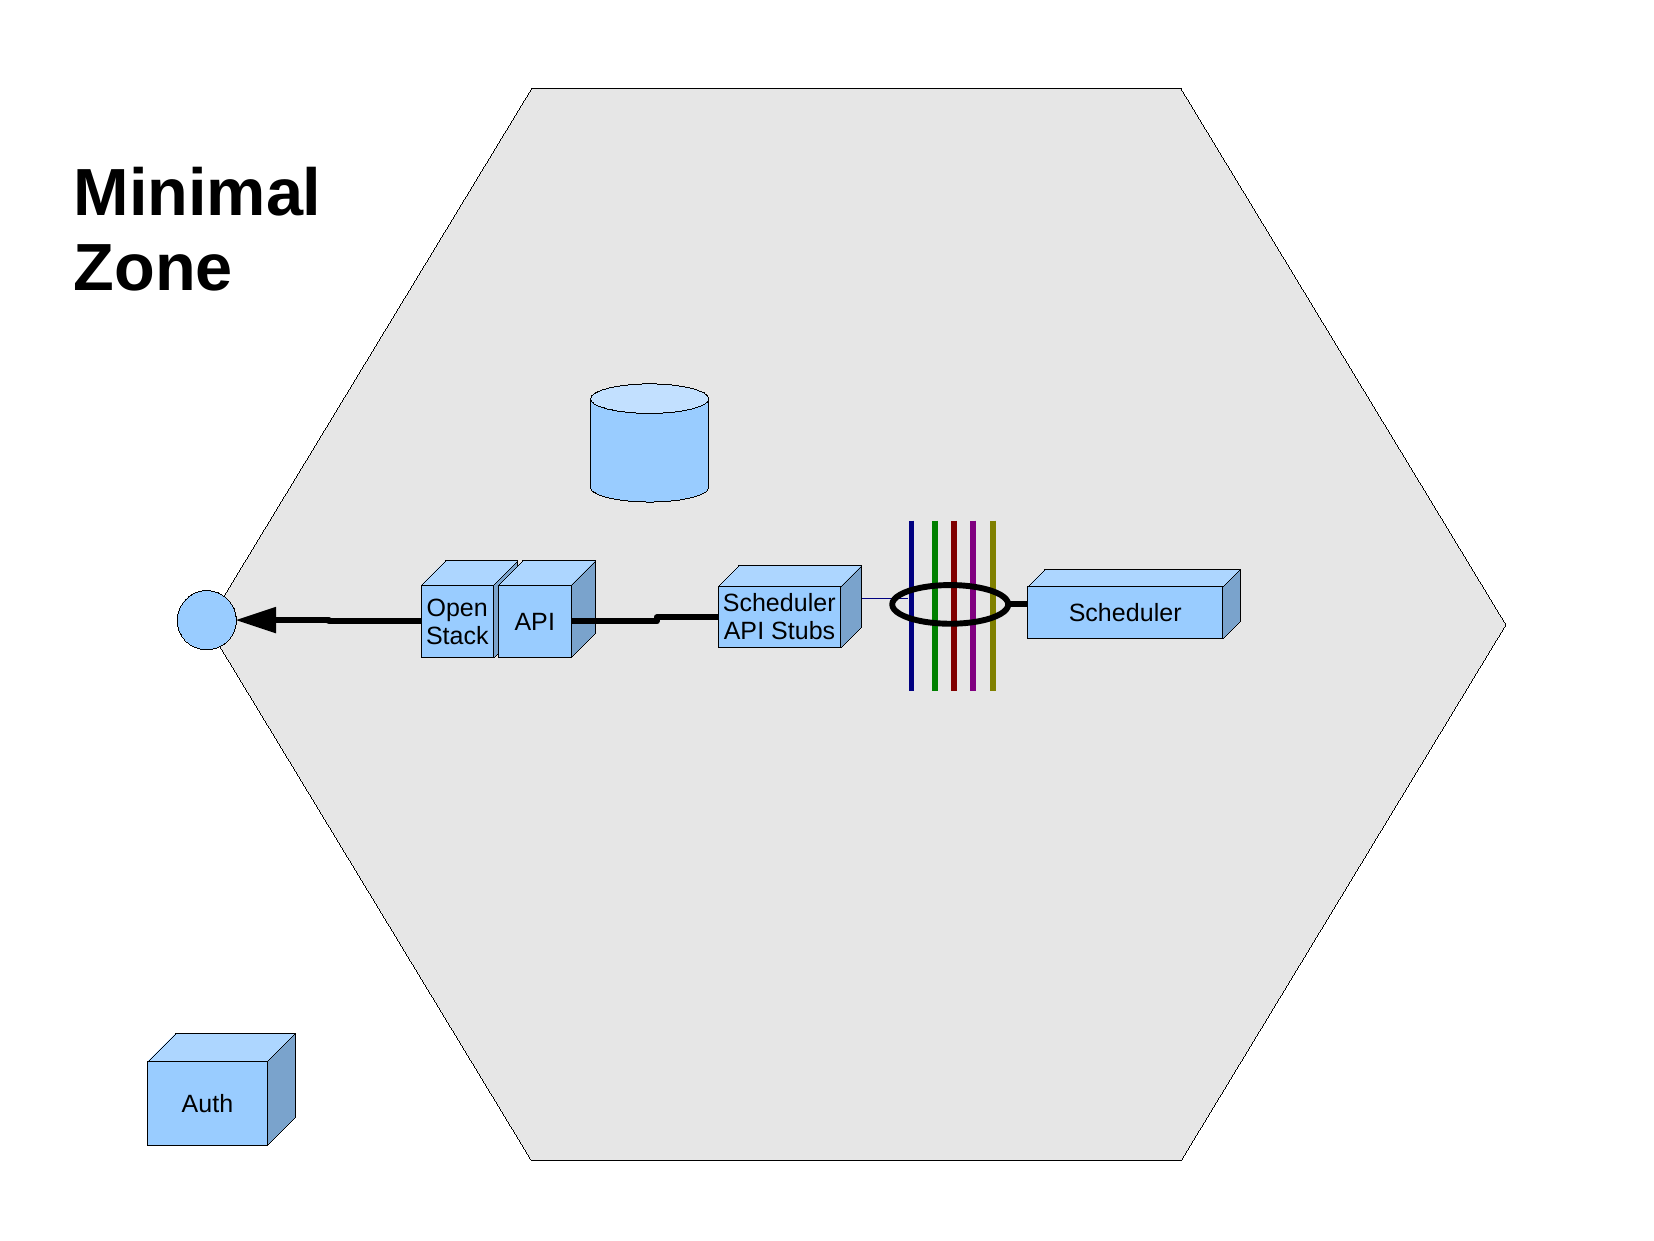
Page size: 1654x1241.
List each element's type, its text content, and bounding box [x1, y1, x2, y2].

text_box Cost [498, 560, 595, 586]
text_box API [498, 586, 571, 658]
text_box Open Stack [421, 586, 493, 658]
text_box Auth [147, 1062, 267, 1146]
text_box Scheduler [1027, 587, 1222, 639]
text_box Minimal Zone [59, 147, 337, 312]
text_box Cost [718, 565, 861, 587]
text_box Cost [421, 560, 517, 586]
table_cell 23 [590, 383, 709, 414]
text_box [177, 88, 1506, 1161]
text_box Cost [147, 1033, 294, 1062]
text_box Cost [1027, 569, 1239, 587]
text_box Scheduler API Stubs [718, 587, 840, 648]
